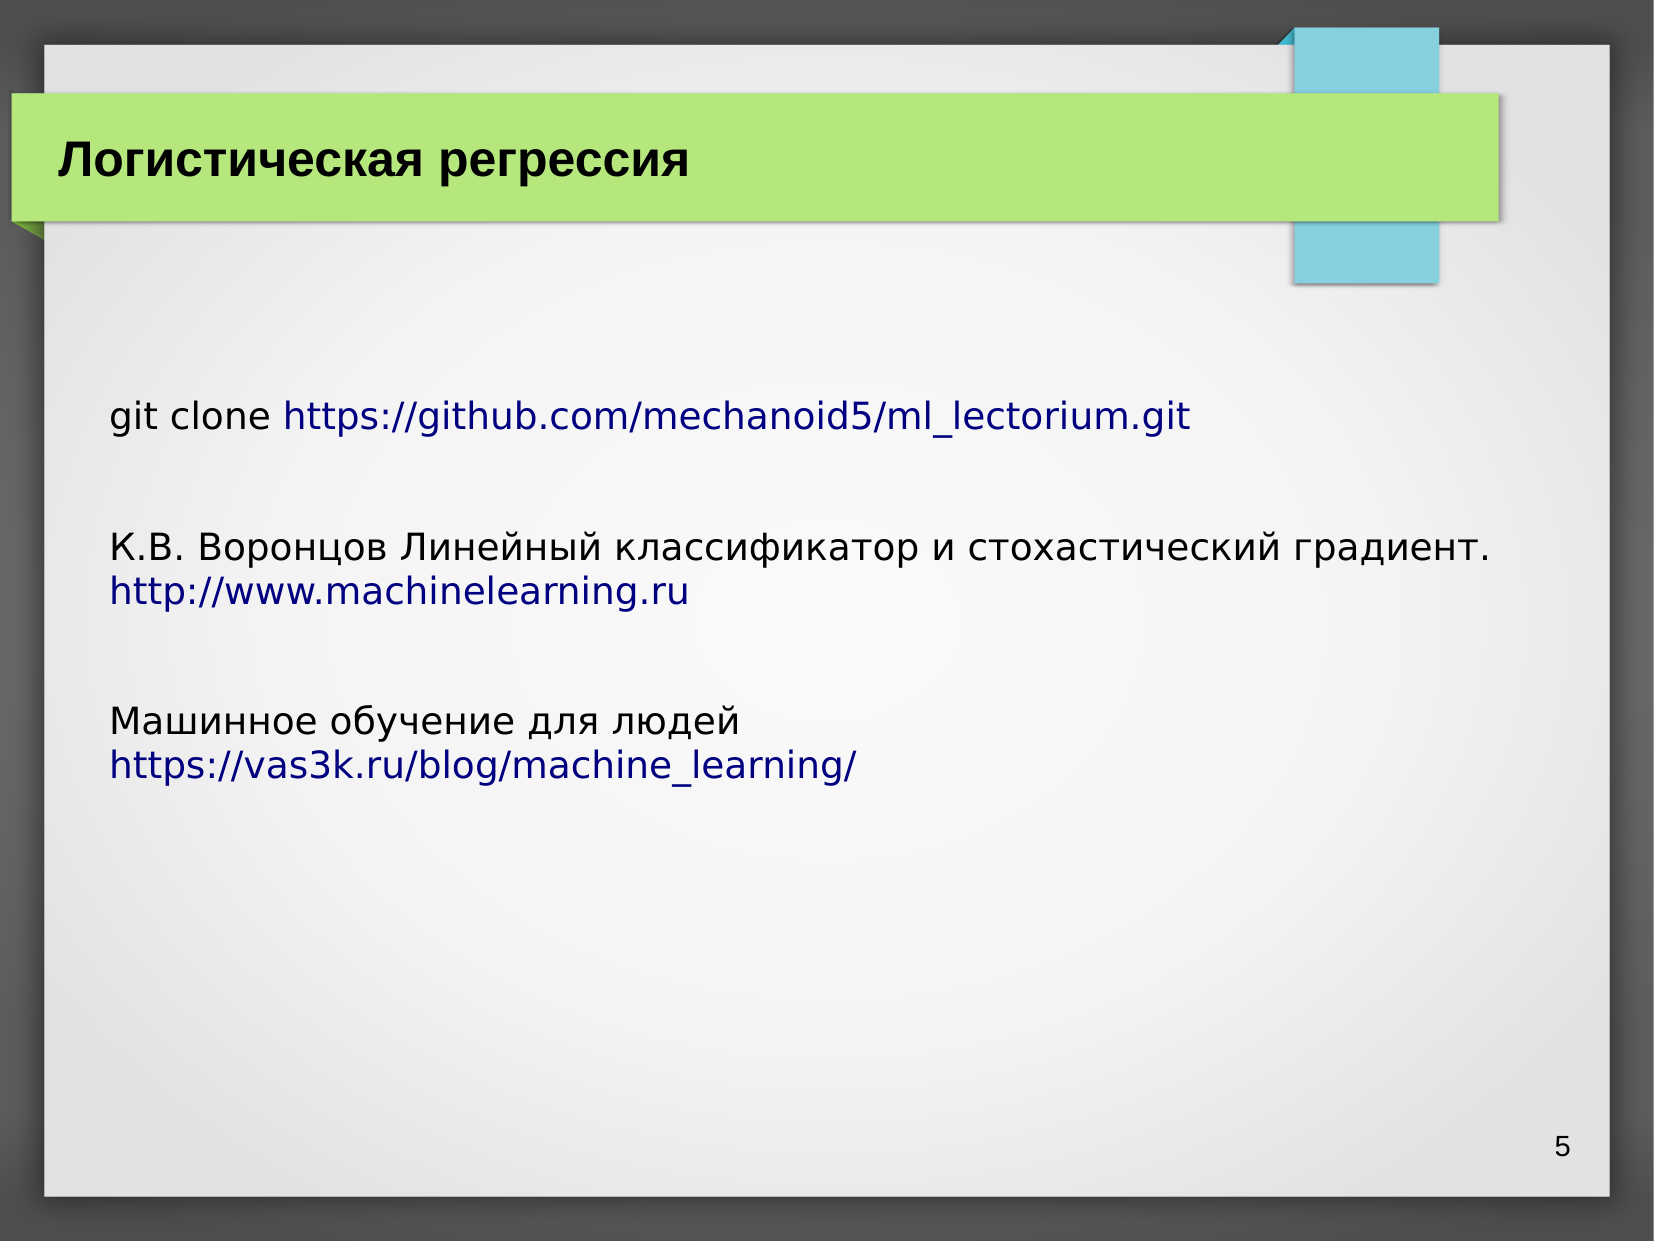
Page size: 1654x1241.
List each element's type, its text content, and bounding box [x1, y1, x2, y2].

picture [0, 0, 1654, 1241]
title Логистическая регрессия [58, 106, 1476, 213]
text_box git clone https://github.com/mechanoid5/ml_lectorium.git К.В. Воронцов Линейный классификатор и стохастический градиент. http://www.machinelearning.ru Машинное обучение для людей https://vas3k.ru/blog/machine_learning/ [94, 344, 1524, 954]
